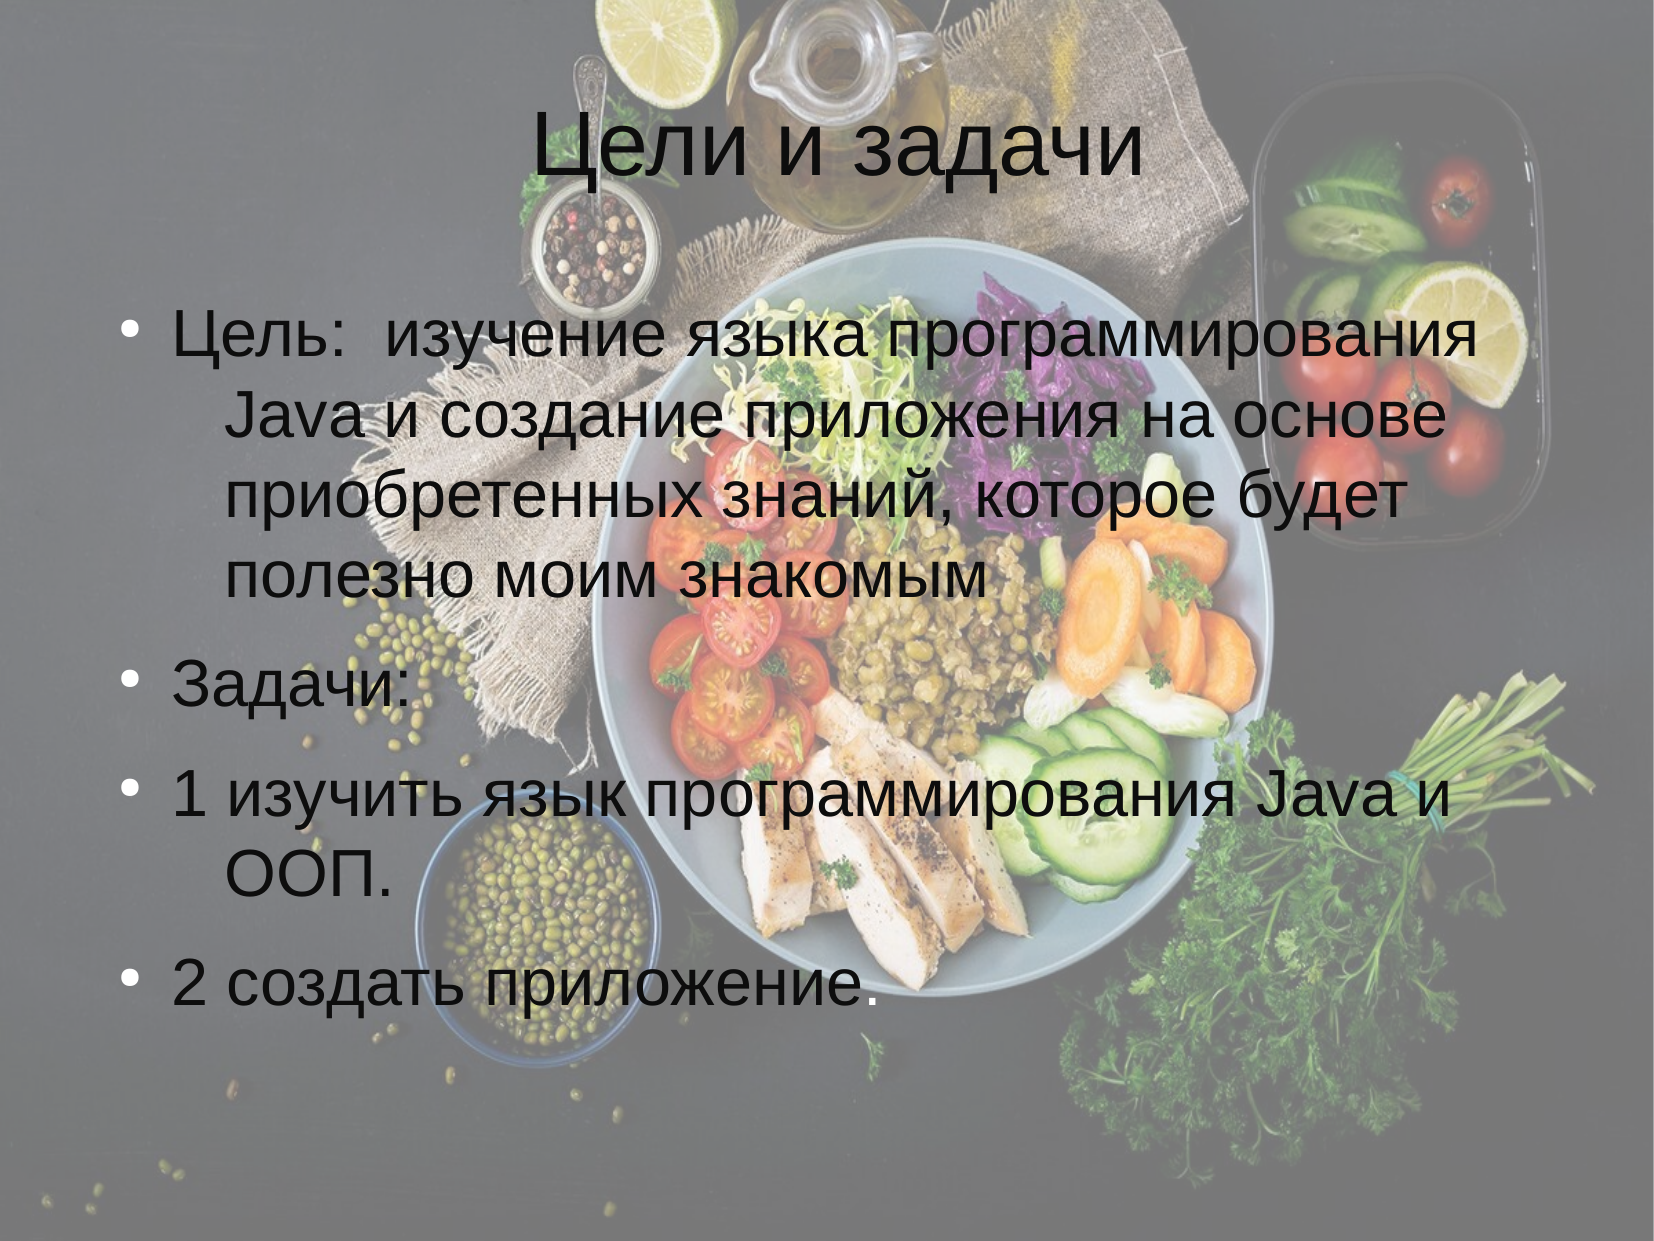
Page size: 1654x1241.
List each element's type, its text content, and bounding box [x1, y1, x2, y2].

list Цель: изучение языка программирования Java и создание приложения на основе приобретенных знаний, которое будет полезно моим знакомым Задачи: 1 изучить язык программирования Java и ООП. 2 создать приложение. [82, 290, 1571, 1025]
title Цели и задачи [94, 83, 1583, 195]
